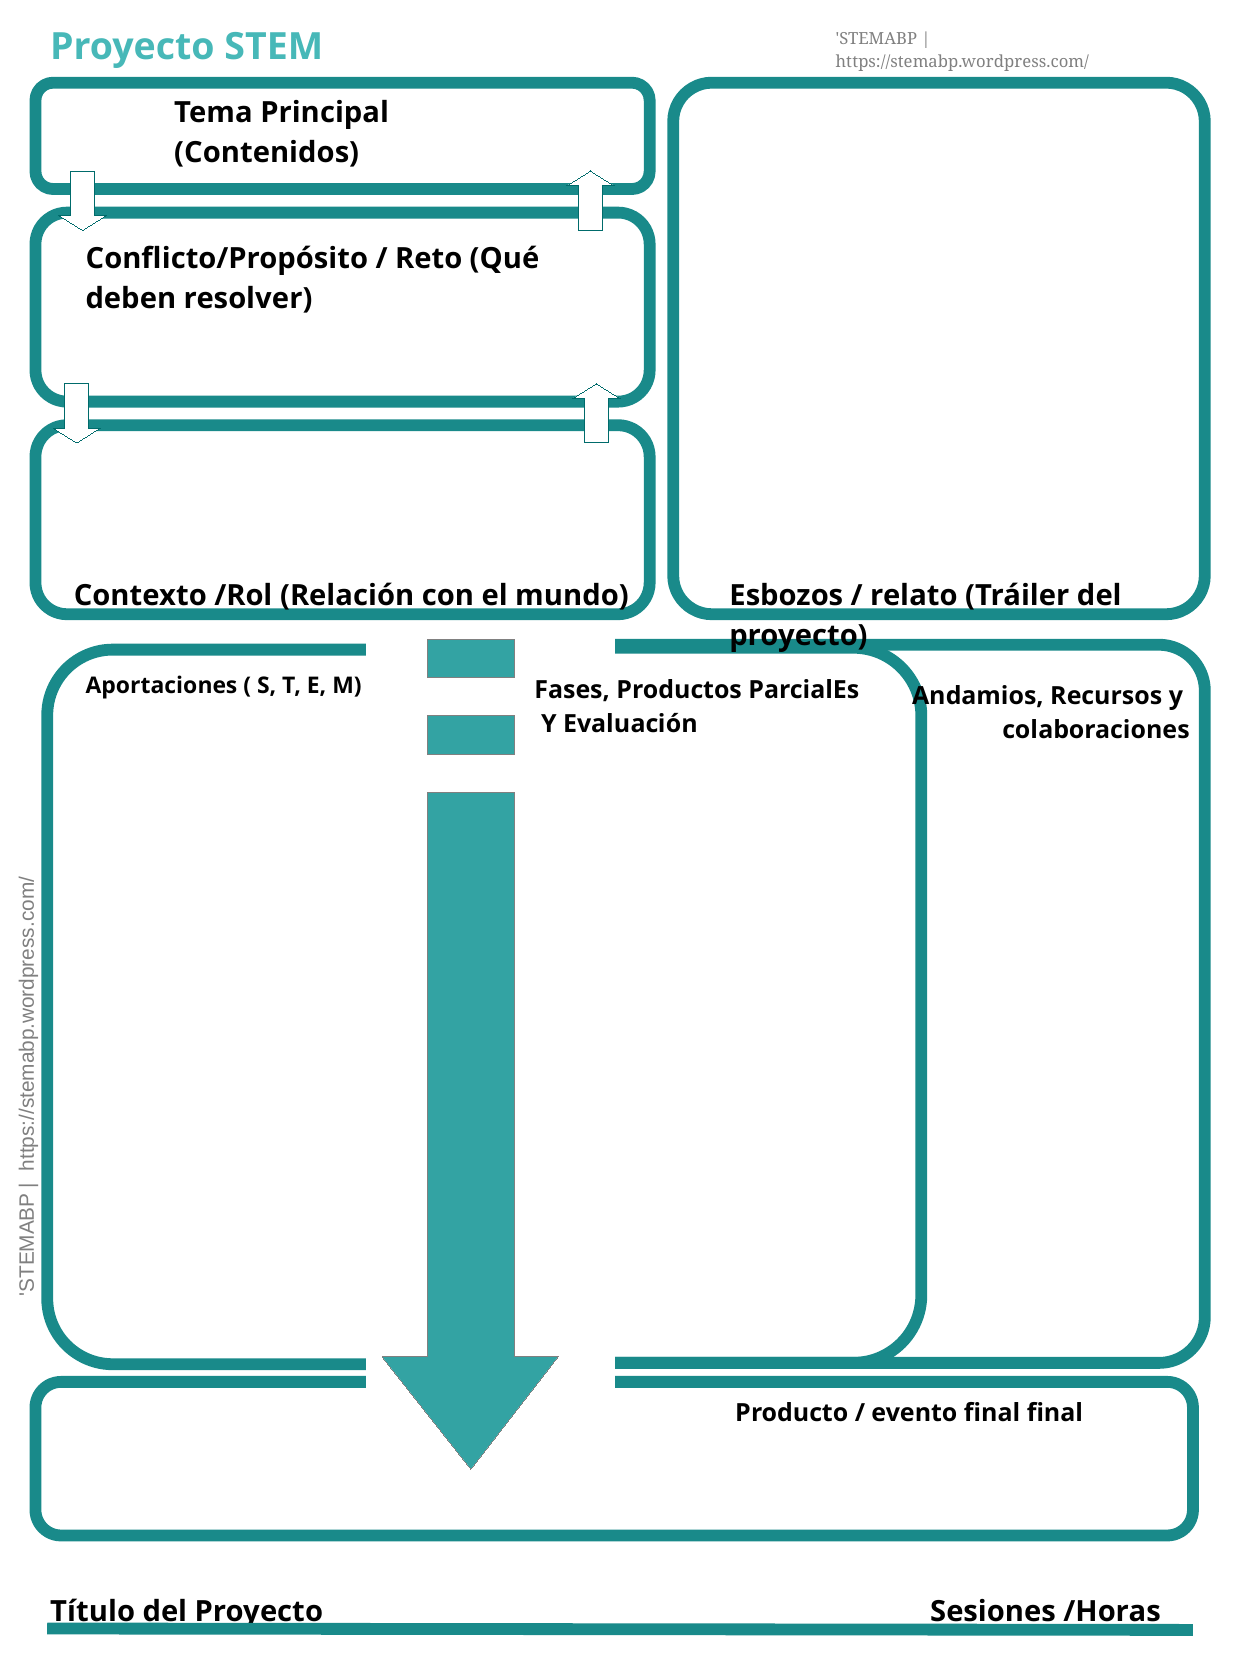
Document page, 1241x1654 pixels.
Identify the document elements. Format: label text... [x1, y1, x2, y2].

text_box Sesiones /Horas [915, 1582, 1199, 1629]
text_box [566, 170, 615, 231]
text_box Producto / evento final final [720, 1387, 1217, 1430]
text_box Andamios, Recursos y colaboraciones [850, 670, 1205, 739]
text_box Fases, Productos ParcialEs Y Evaluación [519, 664, 1016, 733]
text_box Esbozos / relato (Tráiler del proyecto) [721, 566, 1170, 613]
text_box Conflicto/Propósito / Reto (Qué deben resolver) [70, 230, 638, 277]
text_box Proyecto STEM [35, 11, 556, 67]
text_box [366, 631, 615, 678]
text_box 'STEMABP | https://stemabp.wordpress.com/ [7, 496, 48, 1311]
text_box [58, 171, 107, 230]
text_box Contexto /Rol (Relación con el mundo) [59, 566, 721, 613]
text_box Tema Principal (Contenidos) [159, 84, 550, 130]
text_box [366, 701, 615, 1470]
text_box 'STEMABP | https://stemabp.wordpress.com/ [820, 19, 1205, 60]
text_box Título del Proyecto [35, 1582, 532, 1629]
text_box [572, 383, 621, 443]
text_box [53, 383, 101, 443]
text_box Aportaciones ( S, T, E, M) [70, 661, 567, 701]
